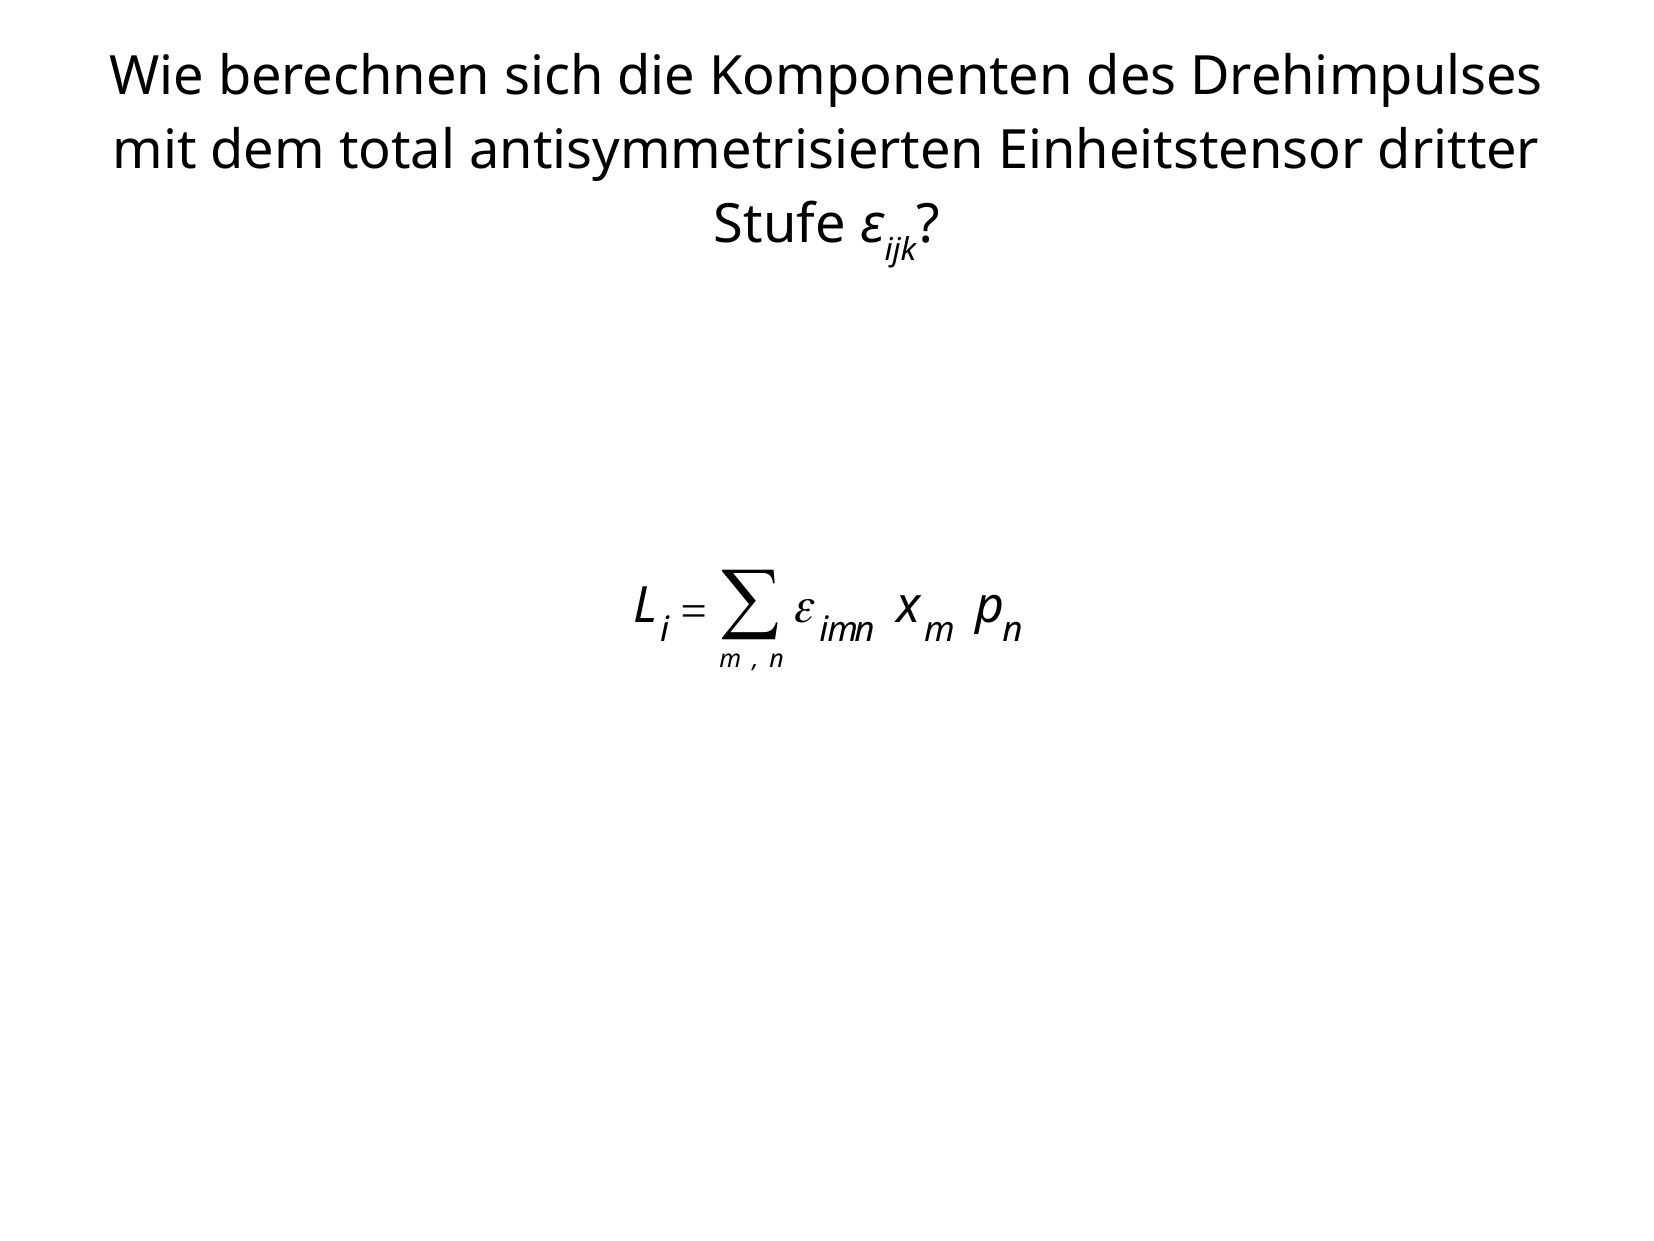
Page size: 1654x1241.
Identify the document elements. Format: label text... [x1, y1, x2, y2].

title Wie berechnen sich die Komponenten des Drehimpulses mit dem total antisymmetrisierten Einheitstensor dritter Stufe εijk? [82, 49, 1571, 257]
chart [627, 566, 1027, 675]
